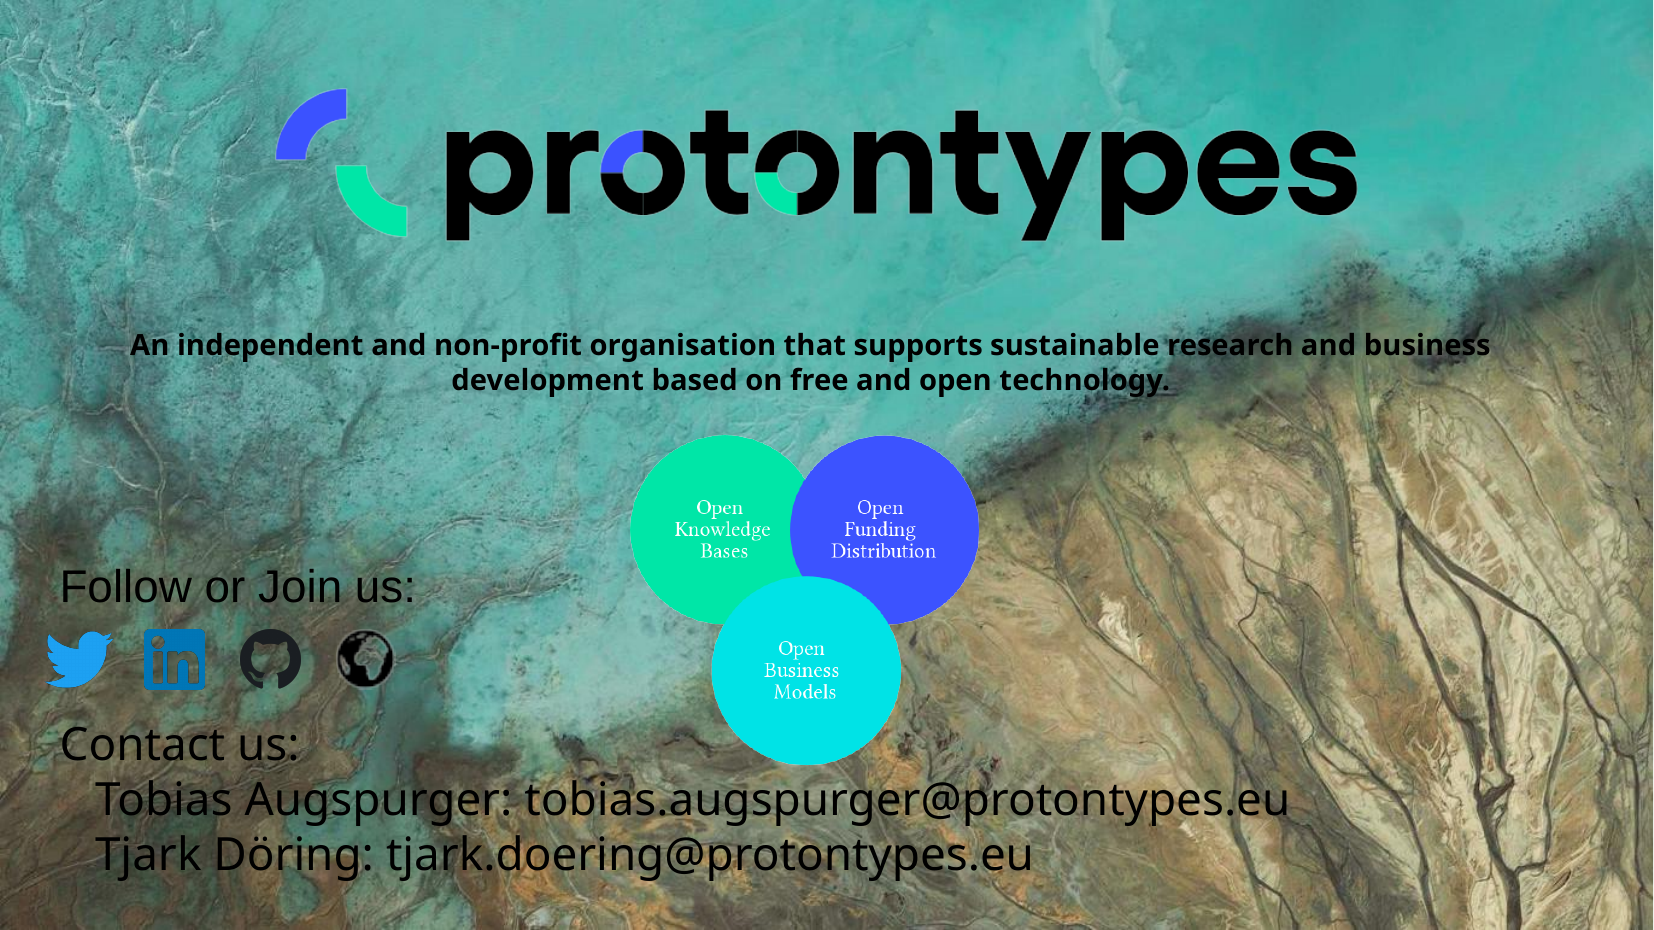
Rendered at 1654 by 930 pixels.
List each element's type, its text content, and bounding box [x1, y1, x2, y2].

text_box An independent and non-profit organisation that supports sustainable research and business development based on free and open technology. [47, 242, 1575, 480]
picture [0, 0, 1654, 930]
text_box Contact us: Tobias Augspurger: tobias.augspurger@protontypes.eu Tjark Döring: tjark.doering@protontypes.eu [44, 707, 1551, 930]
text_box Follow or Join us: [44, 548, 465, 615]
